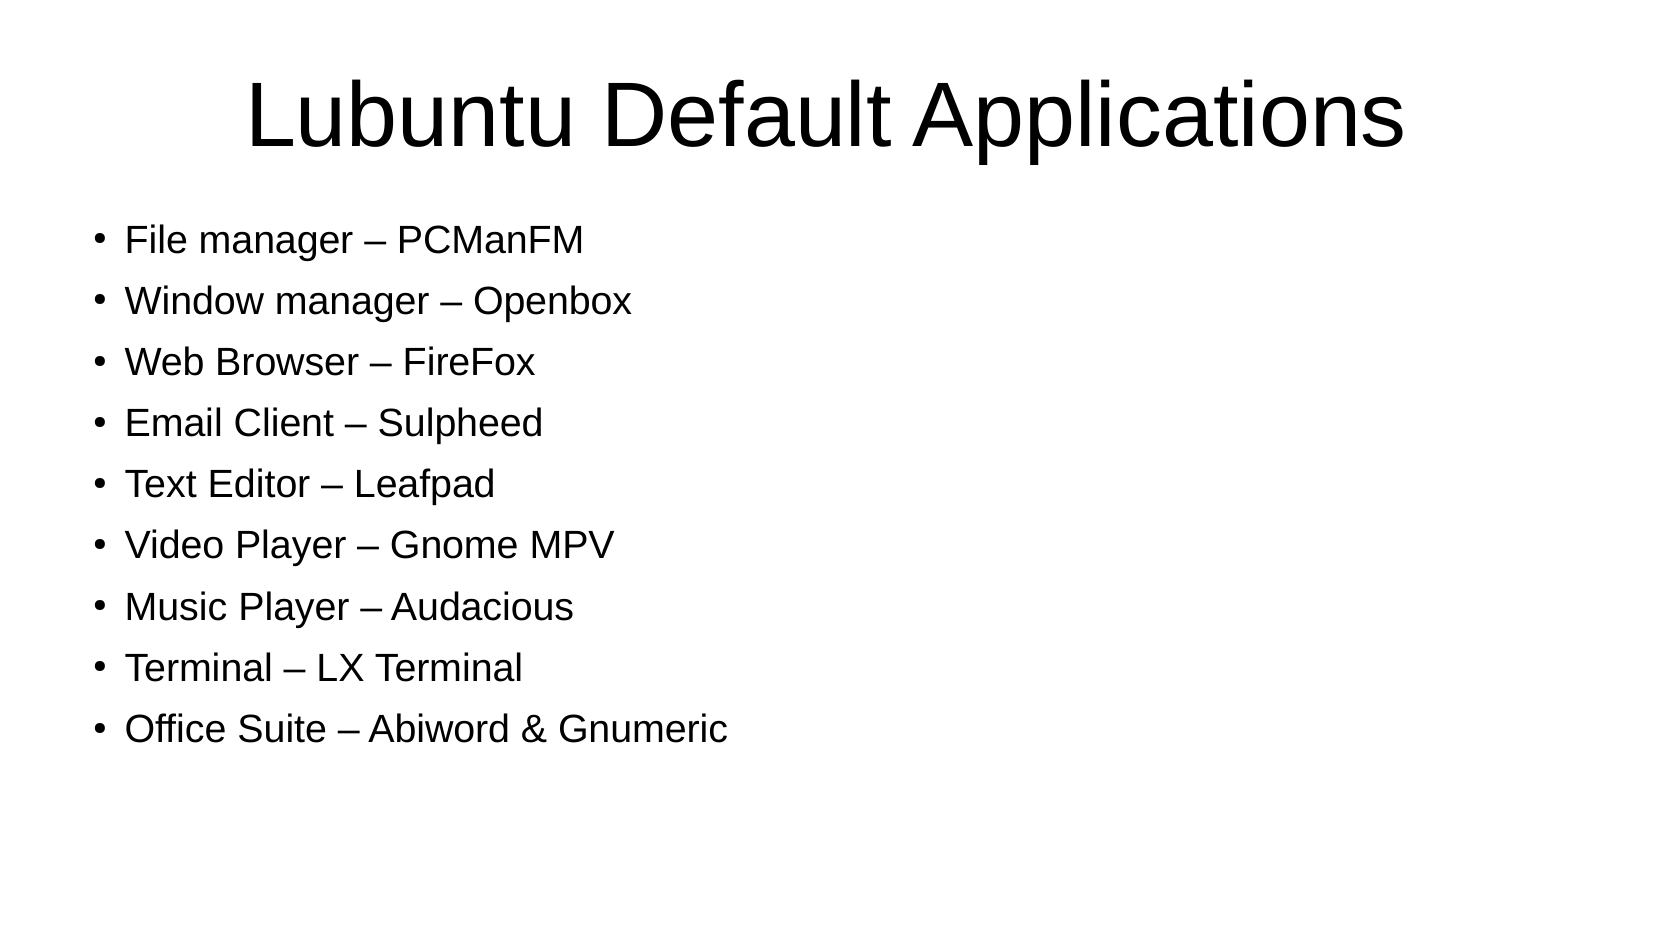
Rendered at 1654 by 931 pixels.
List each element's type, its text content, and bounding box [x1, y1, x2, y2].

list File manager – PCManFM Window manager – Openbox Web Browser – FireFox Email Client – Sulpheed Text Editor – Leafpad Video Player – Gnome MPV Music Player – Audacious Terminal – LX Terminal Office Suite – Abiword & Gnumeric [82, 217, 1571, 758]
title Lubuntu Default Applications [82, 37, 1571, 193]
